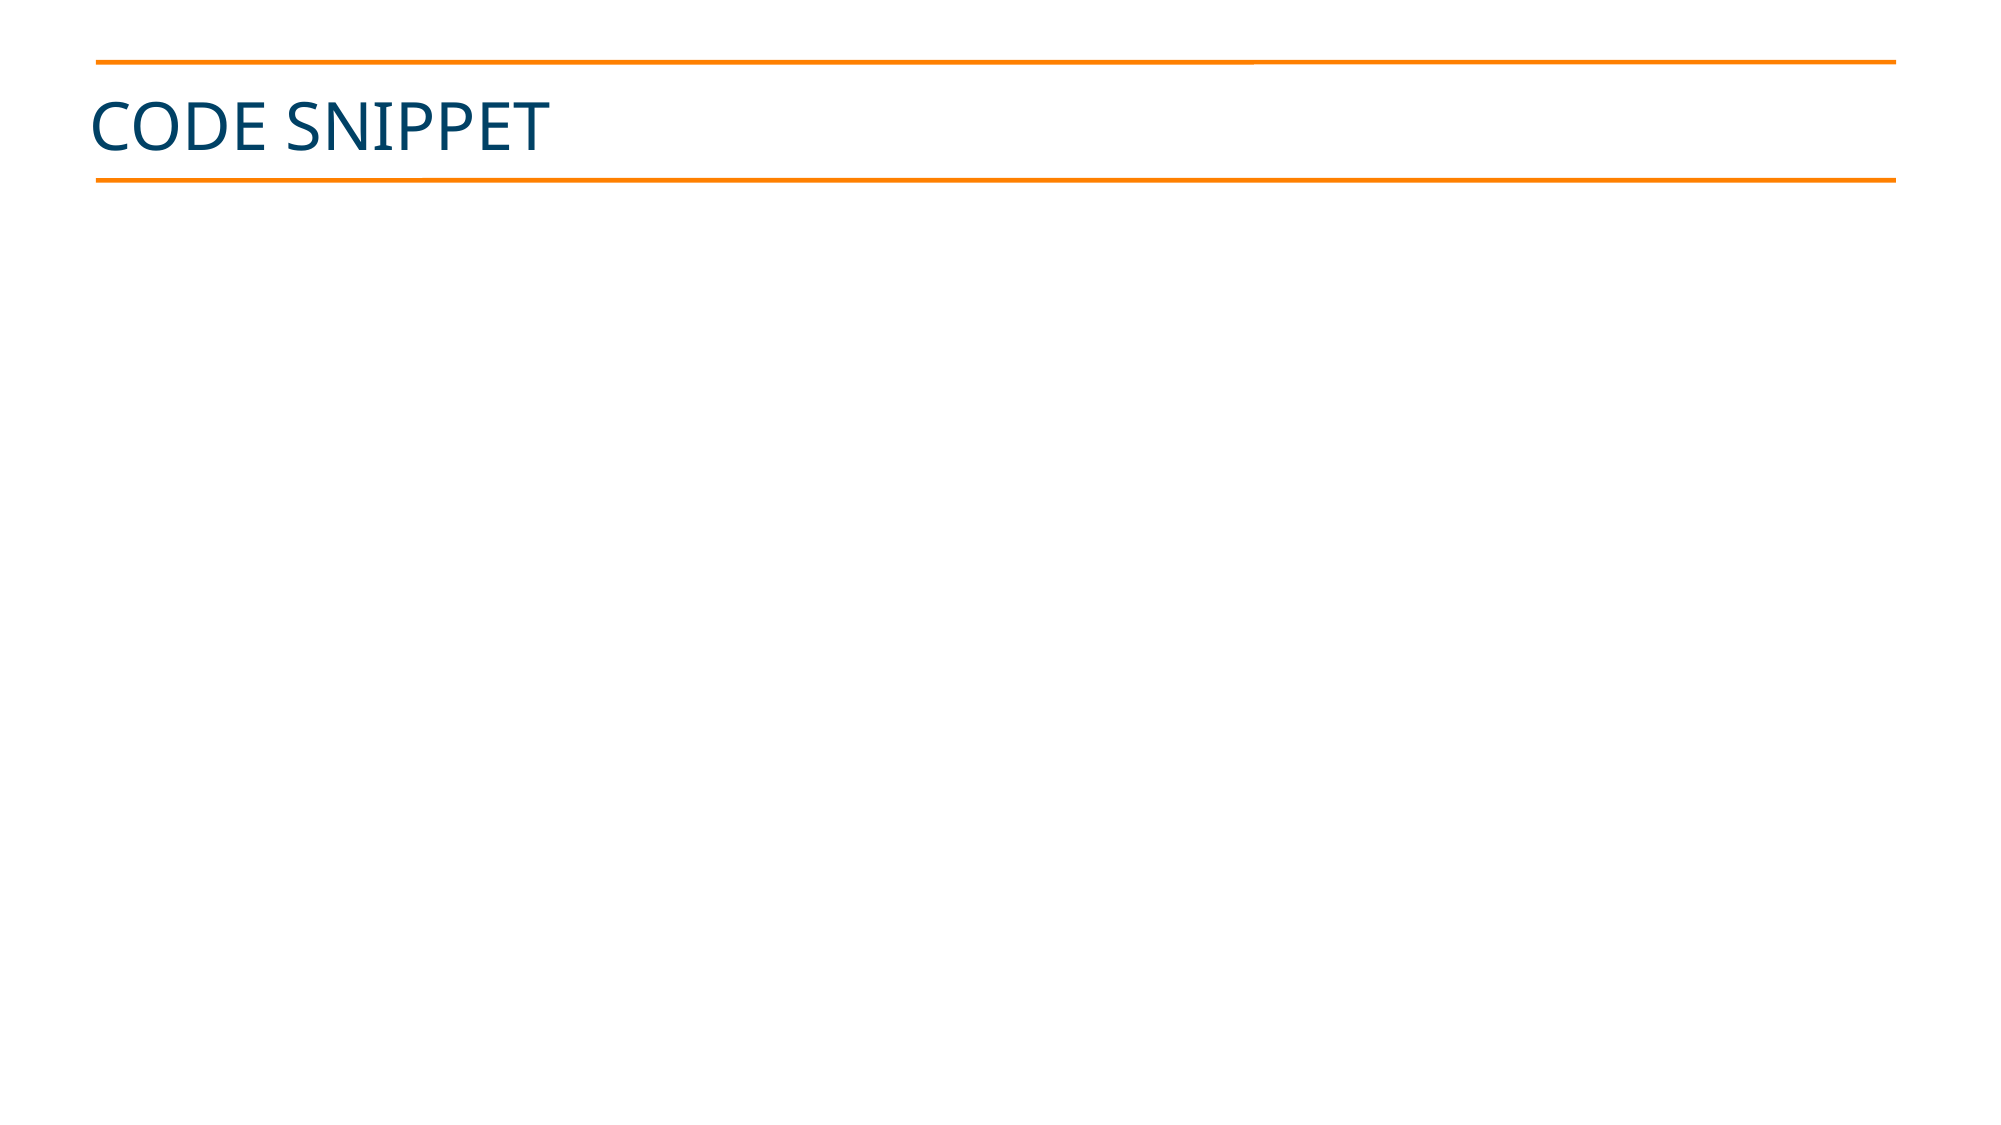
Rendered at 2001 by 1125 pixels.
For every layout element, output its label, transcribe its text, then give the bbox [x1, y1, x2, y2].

title Code snippet [89, 73, 1863, 185]
